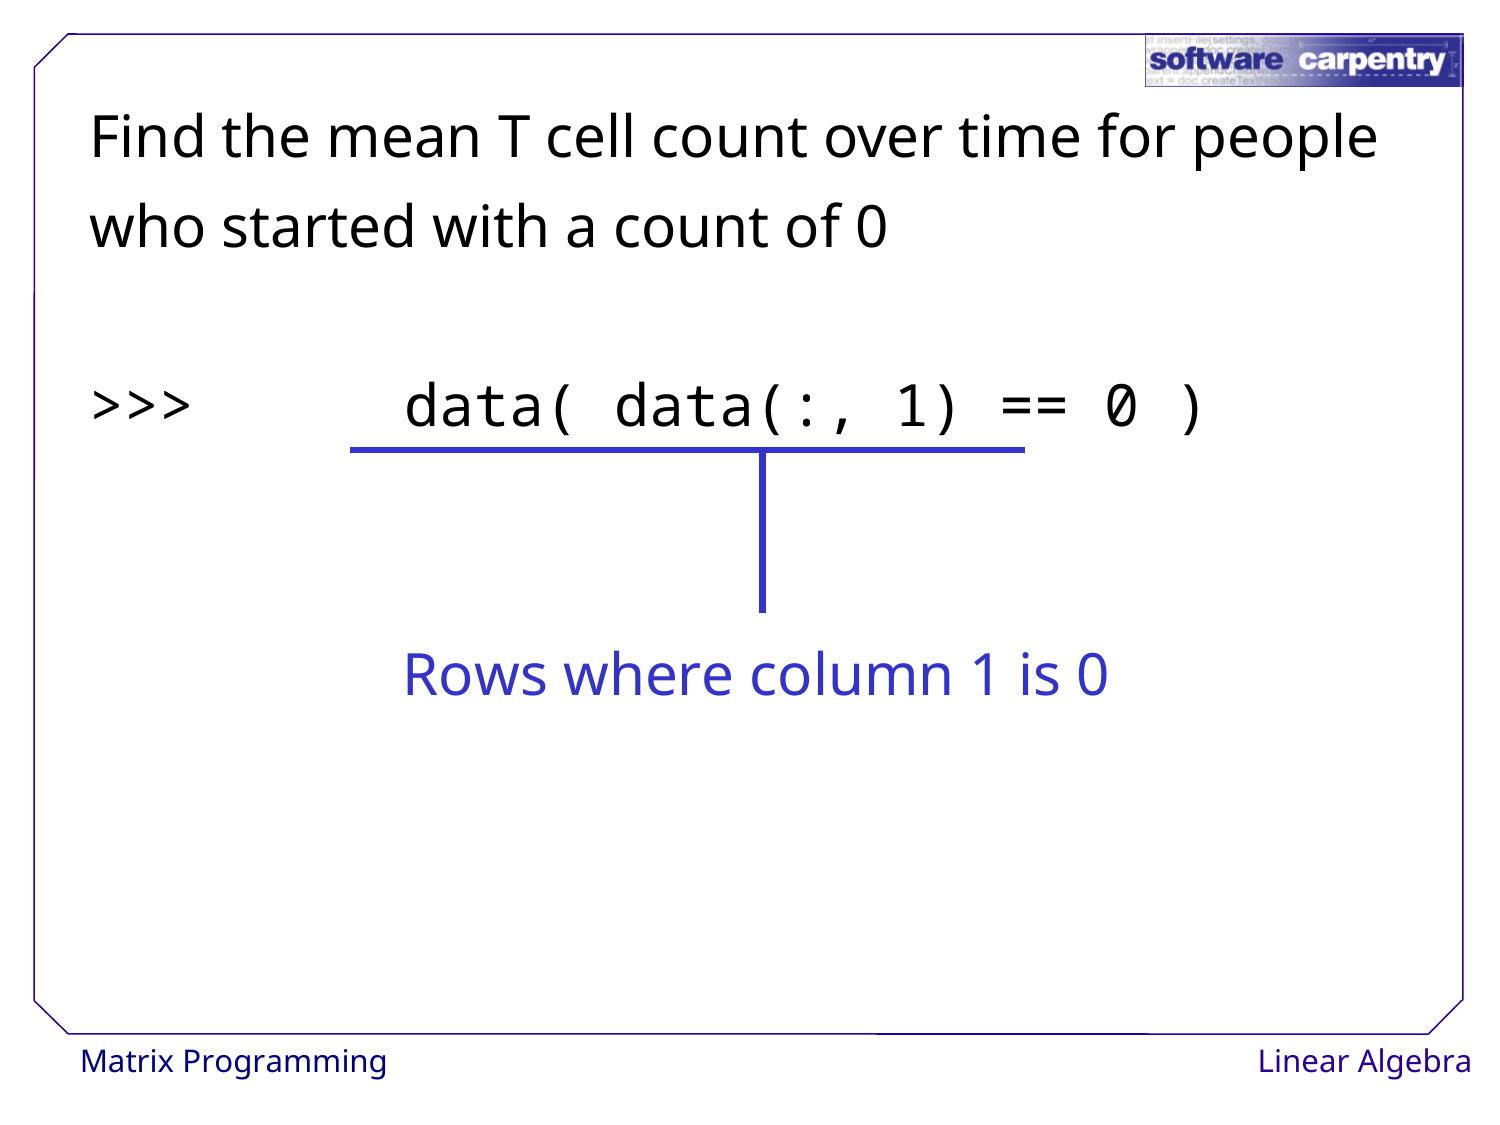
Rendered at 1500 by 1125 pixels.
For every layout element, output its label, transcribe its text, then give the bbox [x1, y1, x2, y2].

list Find the mean T cell count over time for people who started with a count of 0 >>> data( data(:, 1) == 0 ) [75, 99, 1426, 1013]
text_box Rows where column 1 is 0 [387, 637, 1126, 738]
picture [1145, 33, 1464, 87]
